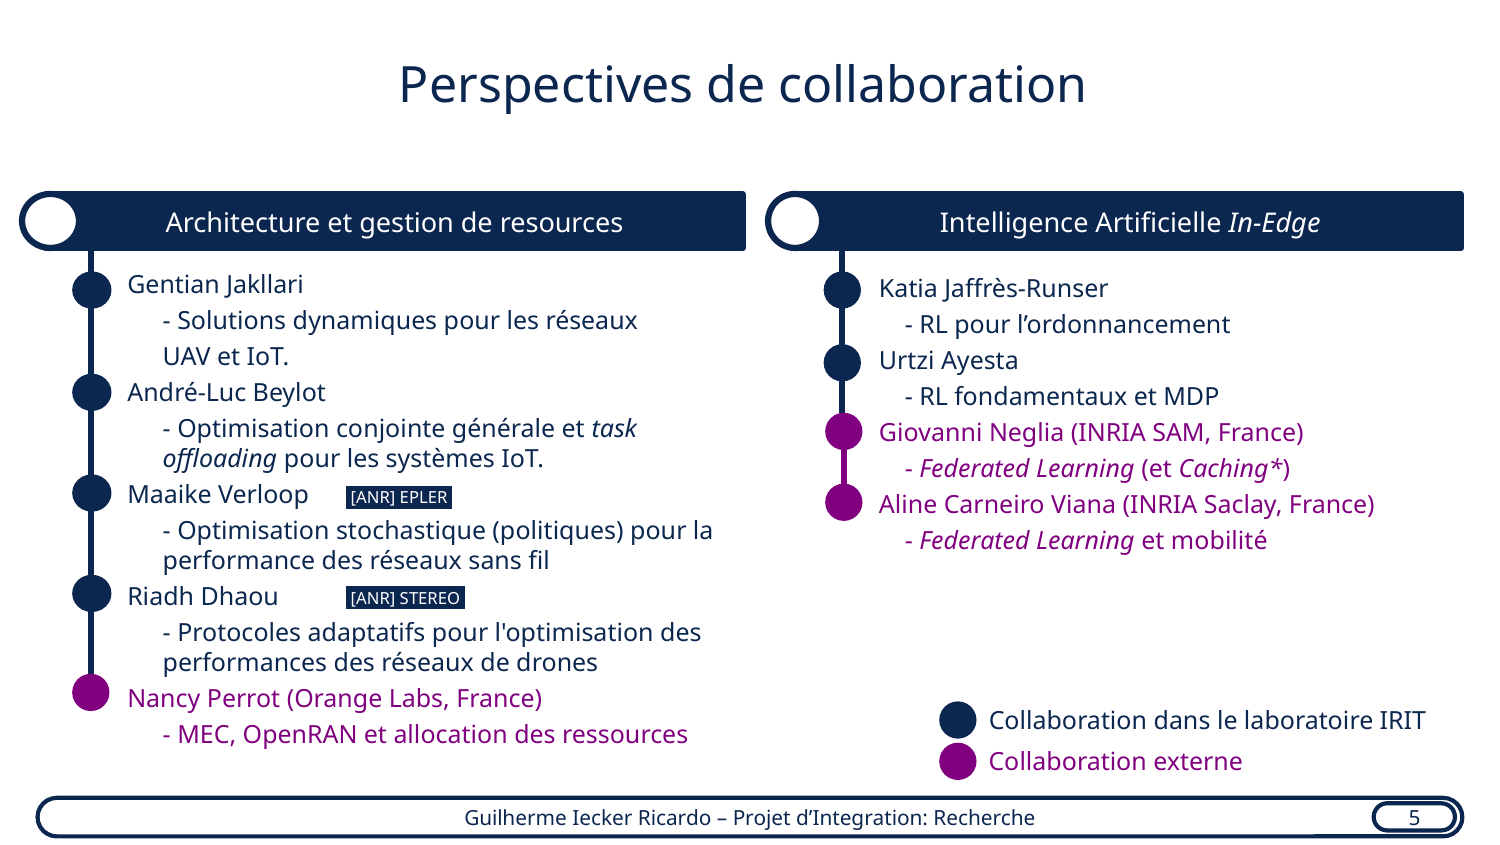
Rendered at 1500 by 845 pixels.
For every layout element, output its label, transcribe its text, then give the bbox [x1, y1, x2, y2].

text_box [768, 193, 823, 248]
text_box 5 [1373, 803, 1456, 831]
text_box [72, 271, 88, 309]
text_box Perspectives de collaboration [37, 37, 1463, 193]
text_box [94, 271, 109, 309]
text_box [823, 344, 861, 382]
text_box [22, 193, 80, 248]
text_box [72, 474, 88, 512]
text_box Gentian Jakllari - Solutions dynamiques pour les réseaux UAV et IoT. André-Luc Beylot - Optimisation conjointe générale et task offloading pour les systèmes IoT. Maaike Verloop - Optimisation stochastique (politiques) pour la performance des réseaux sans fil Riadh Dhaou - Protocoles adaptatifs pour l'optimisation des performances des réseaux de drones Nancy Perrot (Orange Labs, France) - MEC, OpenRAN et allocation des ressources [109, 258, 749, 759]
text_box [94, 373, 109, 411]
text_box Collaboration externe [970, 745, 1309, 786]
text_box Architecture et gestion de resources [58, 194, 743, 248]
text_box [94, 474, 109, 512]
text_box [72, 574, 112, 613]
text_box [72, 673, 110, 712]
text_box [72, 374, 88, 411]
text_box [939, 701, 970, 739]
text_box [ANR] EPLER [331, 478, 497, 533]
text_box Guilherme Iecker Ricardo – Projet d’Integration: Recherche [37, 797, 1463, 837]
text_box [939, 742, 977, 781]
text_box Intelligence Artificielle In-Edge [803, 194, 1461, 248]
text_box Collaboration dans le laboratoire IRIT [970, 693, 1500, 745]
text_box Katia Jaffrès-Runser - RL pour l’ordonnancement Urtzi Ayesta - RL fondamentaux et MDP Giovanni Neglia (INRIA SAM, France) - Federated Learning (et Caching*) Aline Carneiro Viana (INRIA Saclay, France) - Federated Learning et mobilité [861, 261, 1500, 565]
text_box [825, 483, 863, 521]
text_box [ANR] STEREO [331, 578, 497, 633]
text_box [825, 412, 863, 451]
text_box [823, 271, 861, 309]
